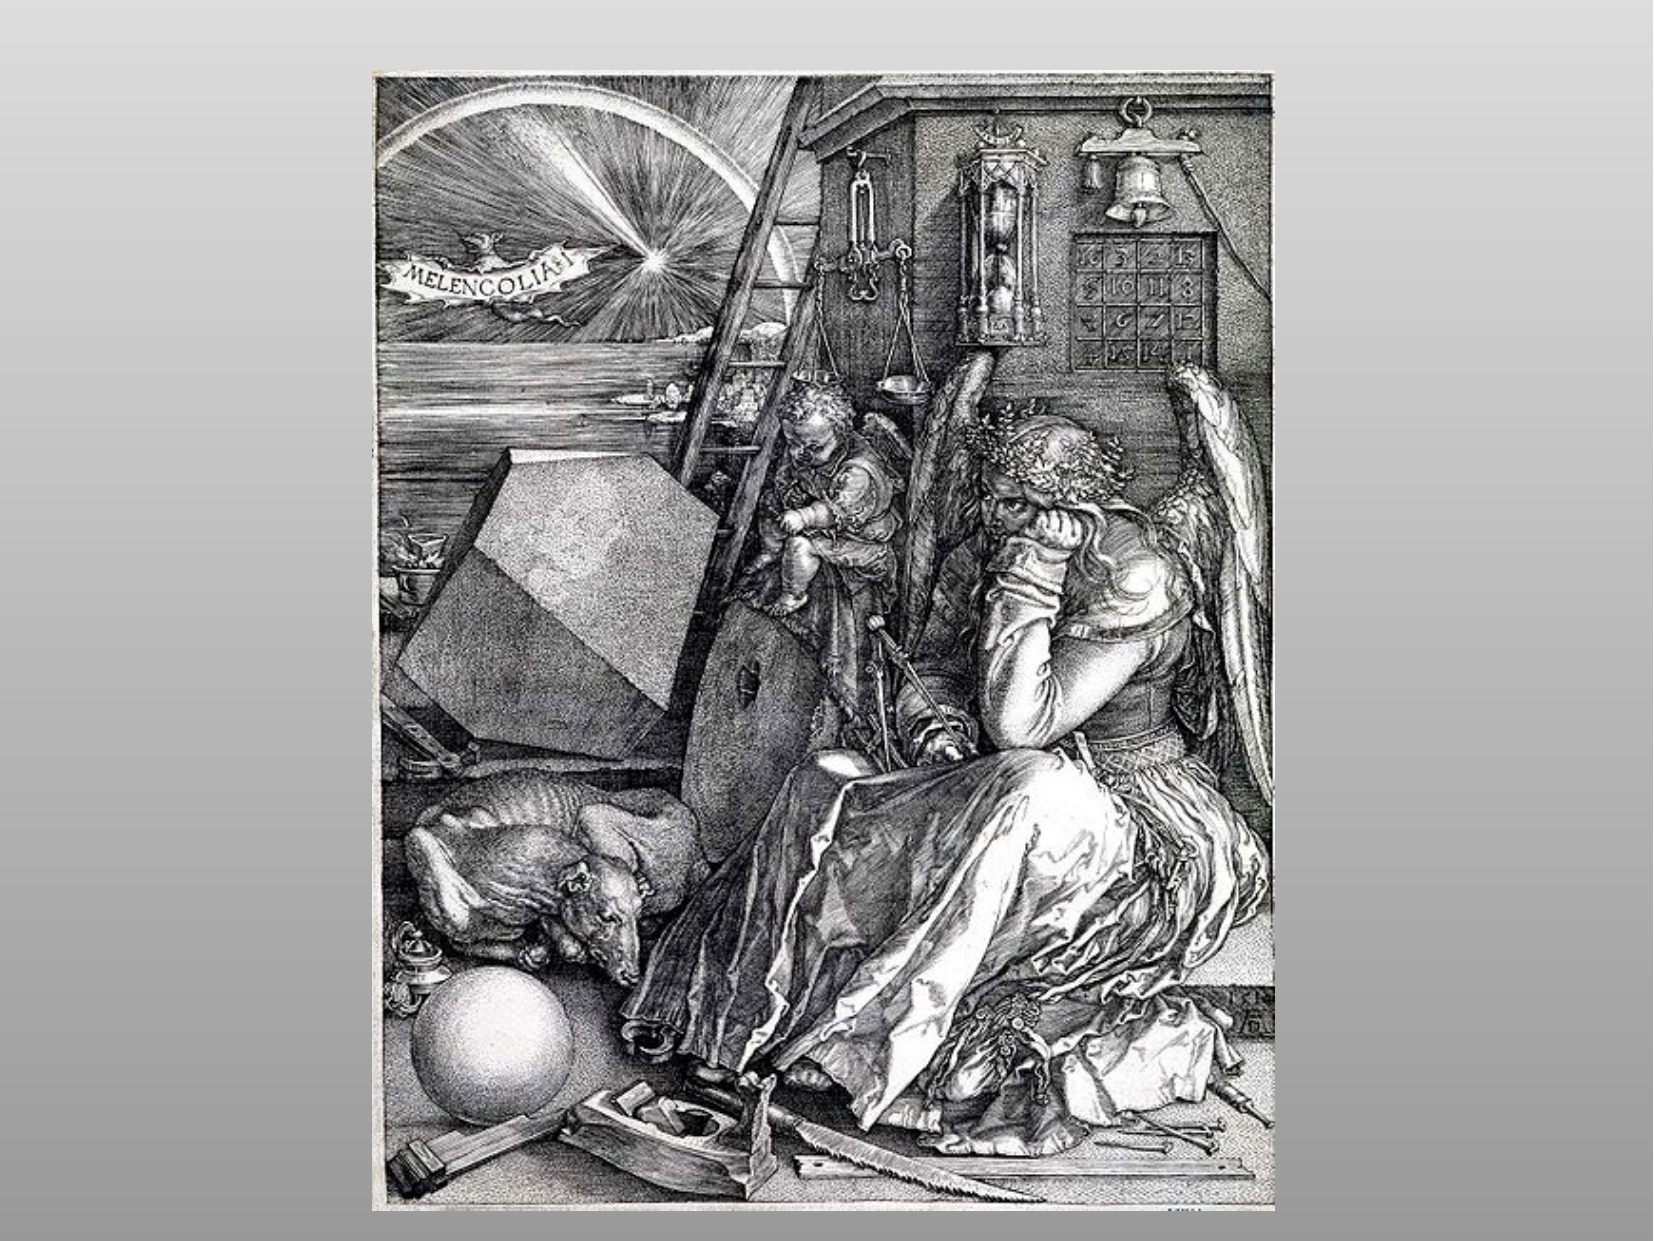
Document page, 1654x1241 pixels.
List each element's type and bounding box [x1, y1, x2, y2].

picture [372, 70, 1275, 1211]
